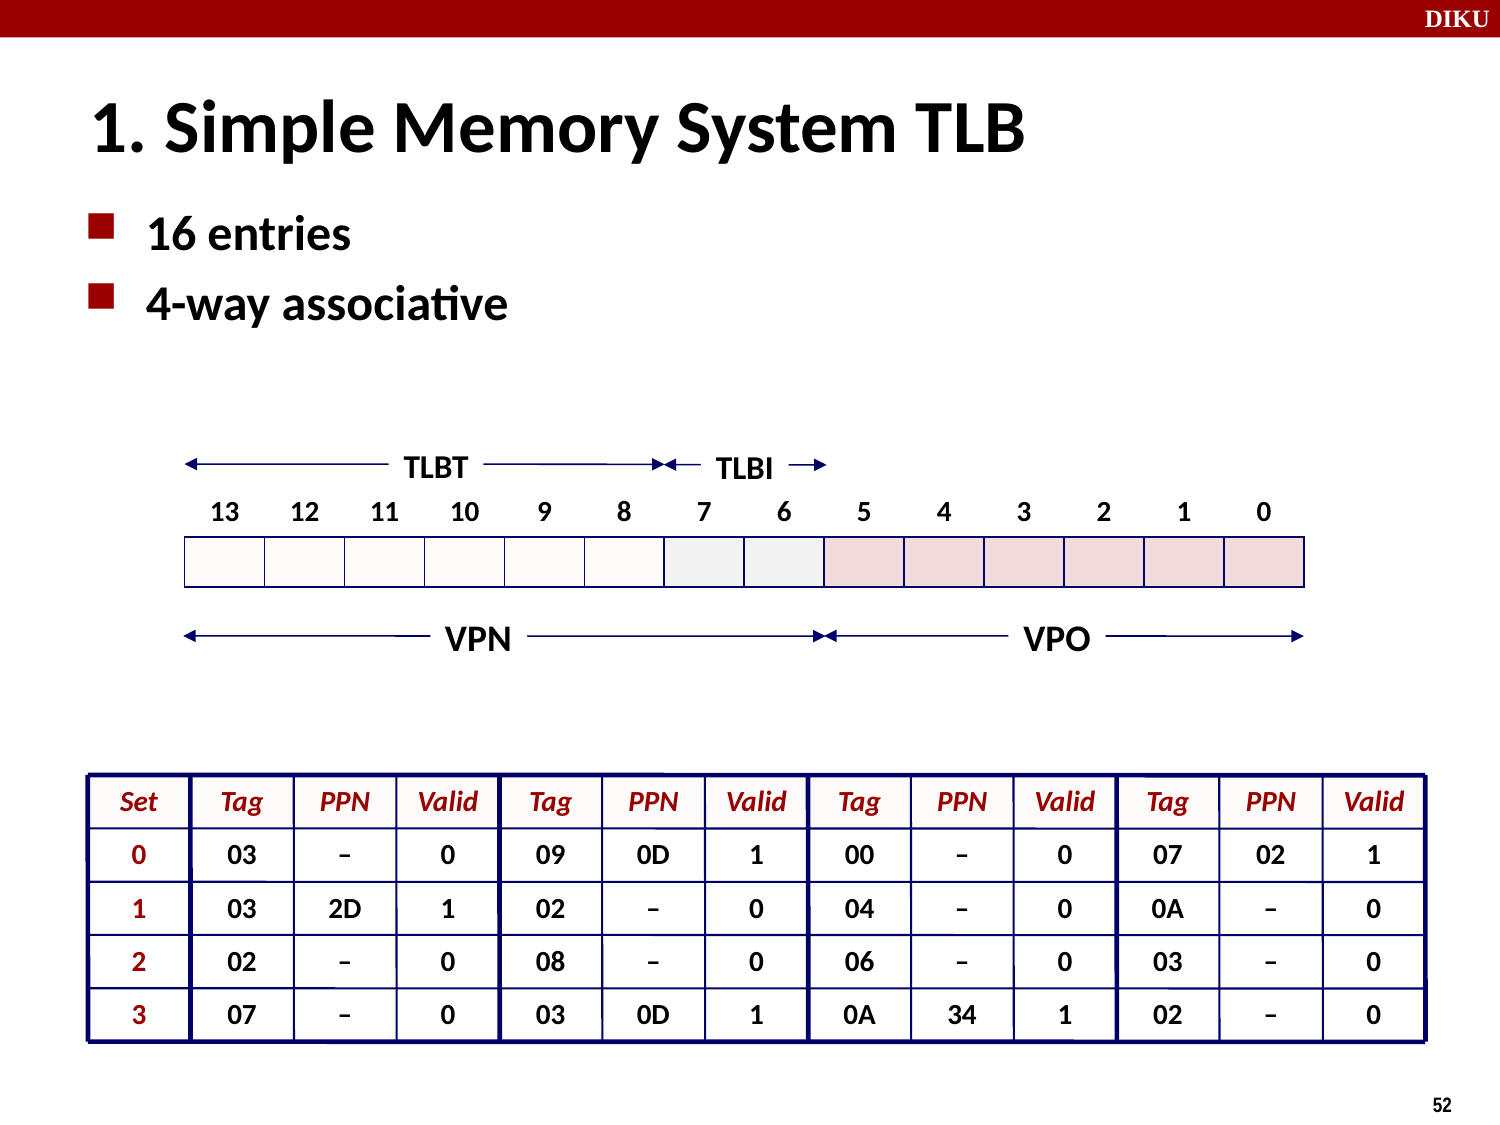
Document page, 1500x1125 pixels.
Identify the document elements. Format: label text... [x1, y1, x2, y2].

text_box Valid [706, 778, 805, 827]
text_box 0 [1324, 990, 1423, 1039]
text_box Valid [1324, 778, 1422, 827]
text_box 3 [91, 990, 188, 1039]
text_box 0 [1015, 883, 1114, 934]
text_box 16 entries 4-way associative [74, 193, 1438, 1050]
text_box 2D [295, 883, 395, 933]
text_box 8 [584, 487, 664, 538]
text_box 0A [1120, 883, 1218, 934]
text_box PPN [295, 778, 395, 827]
text_box 07 [1120, 830, 1218, 880]
text_box 1 [1144, 487, 1223, 538]
text_box 0 [398, 936, 497, 987]
text_box 0D [604, 830, 704, 880]
text_box – [1221, 990, 1321, 1039]
text_box TLBT [388, 443, 484, 499]
text_box 6 [744, 487, 824, 538]
text_box – [913, 937, 1012, 987]
text_box – [1221, 937, 1321, 987]
text_box 11 [344, 487, 424, 538]
text_box Valid [398, 778, 497, 827]
text_box 34 [913, 990, 1012, 1039]
text_box 9 [504, 487, 584, 538]
text_box – [604, 883, 704, 933]
text_box 09 [502, 830, 601, 880]
text_box 07 [193, 990, 292, 1039]
text_box 0 [398, 830, 497, 880]
text_box 02 [502, 883, 601, 933]
text_box 1 [707, 830, 805, 880]
text_box 0 [1015, 937, 1114, 987]
text_box Tag [811, 778, 909, 827]
text_box Tag [193, 778, 292, 827]
text_box 1 [91, 883, 188, 933]
text_box 06 [811, 937, 910, 987]
text_box Set [91, 778, 188, 827]
text_box 0 [1223, 487, 1304, 538]
text_box 0 [1015, 830, 1114, 880]
text_box 08 [502, 936, 601, 987]
text_box 3 [984, 487, 1064, 538]
text_box 1 [398, 883, 497, 933]
text_box 1 [1015, 990, 1114, 1039]
text_box 0 [398, 990, 497, 1039]
text_box 1. Simple Memory System TLB [75, 75, 1174, 169]
text_box 5 [824, 487, 904, 538]
text_box – [295, 936, 395, 987]
text_box PPN [604, 778, 703, 827]
text_box TLBI [700, 444, 789, 499]
text_box 1 [707, 990, 805, 1039]
text_box 12 [264, 487, 344, 538]
text_box [184, 538, 1304, 588]
text_box 10 [424, 487, 504, 538]
text_box Tag [502, 778, 601, 827]
text_box 02 [193, 936, 292, 987]
text_box Tag [1119, 778, 1218, 827]
text_box 0 [707, 937, 805, 987]
text_box PPN [912, 778, 1012, 827]
text_box 03 [193, 830, 292, 880]
text_box – [1221, 883, 1321, 934]
text_box – [913, 830, 1012, 880]
text_box 02 [1221, 830, 1321, 880]
text_box 0 [707, 883, 805, 933]
text_box 2 [1064, 487, 1144, 538]
text_box 0 [1324, 884, 1423, 934]
text_box 0D [604, 990, 704, 1039]
text_box 0 [1324, 937, 1423, 987]
text_box 4 [904, 487, 984, 538]
text_box 00 [811, 830, 909, 880]
text_box VPO [1008, 612, 1106, 672]
text_box 7 [664, 487, 744, 538]
text_box PPN [1221, 778, 1321, 827]
text_box 0 [91, 830, 188, 880]
text_box Valid [1015, 778, 1114, 827]
text_box 02 [1120, 990, 1218, 1039]
text_box 03 [503, 990, 601, 1039]
text_box 1 [1324, 830, 1422, 880]
text_box – [295, 830, 395, 880]
text_box 03 [1120, 937, 1218, 987]
text_box – [913, 883, 1012, 934]
text_box 13 [184, 487, 264, 538]
text_box – [295, 990, 395, 1039]
text_box VPN [430, 612, 528, 672]
text_box 03 [193, 883, 292, 933]
text_box 04 [811, 883, 910, 933]
text_box 2 [91, 936, 188, 987]
text_box – [604, 936, 704, 987]
text_box 0A [811, 990, 910, 1039]
